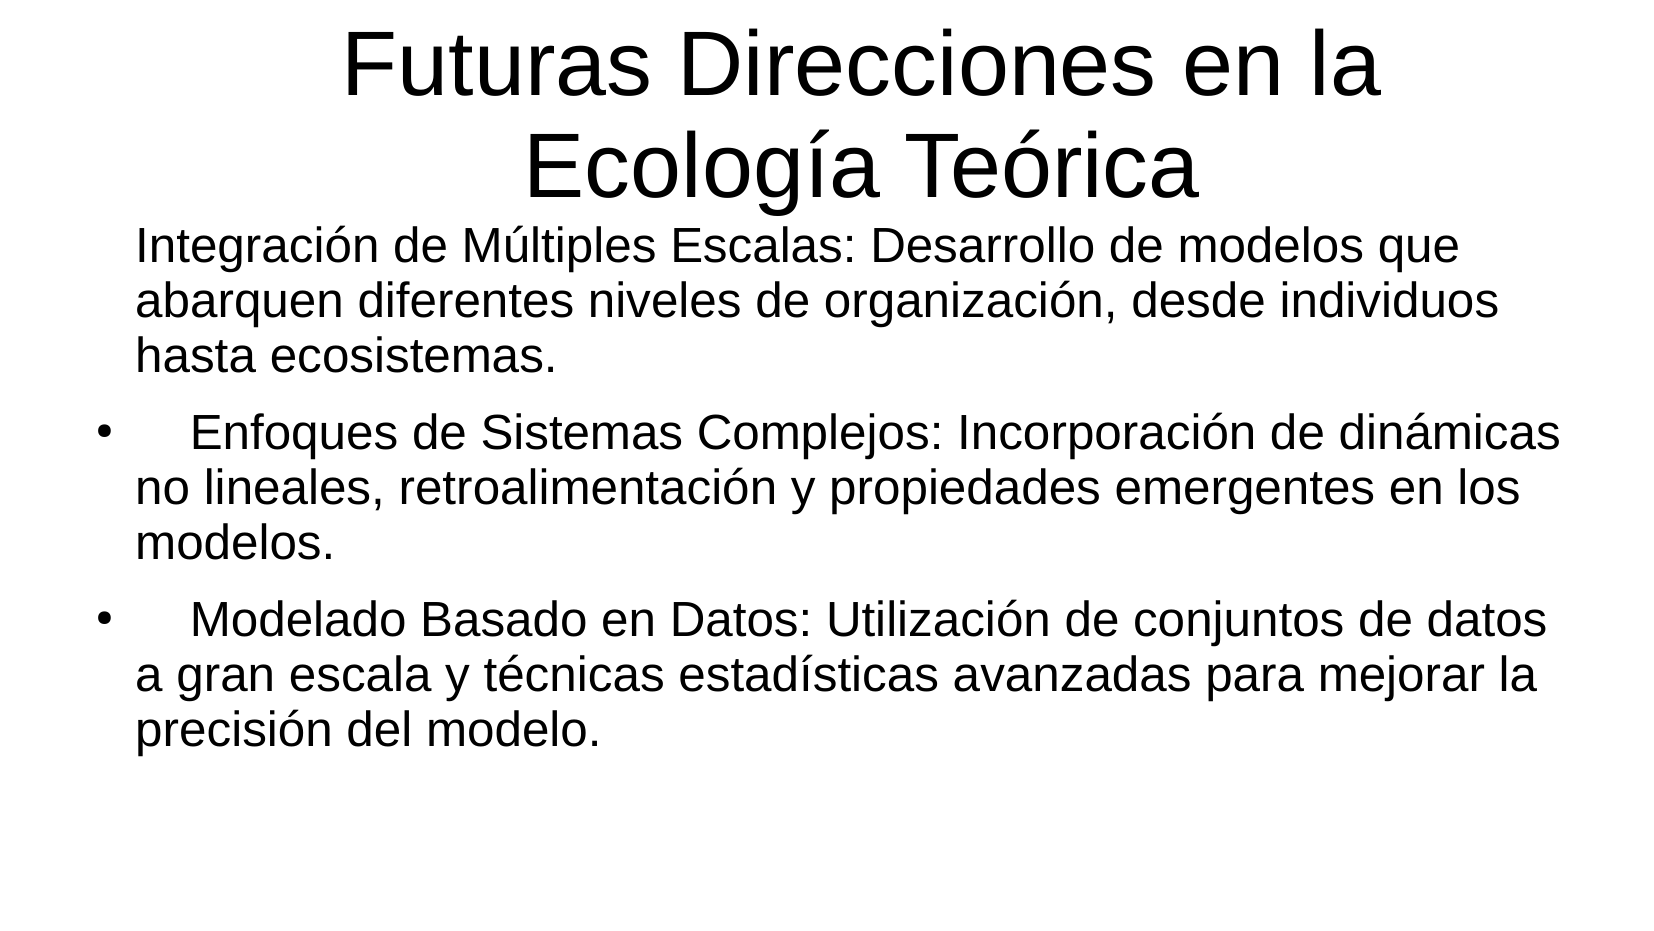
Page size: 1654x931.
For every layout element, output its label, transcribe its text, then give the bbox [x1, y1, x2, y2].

list Integración de Múltiples Escalas: Desarrollo de modelos que abarquen diferentes niveles de organización, desde individuos hasta ecosistemas. Enfoques de Sistemas Complejos: Incorporación de dinámicas no lineales, retroalimentación y propiedades emergentes en los modelos. Modelado Basado en Datos: Utilización de conjuntos de datos a gran escala y técnicas estadísticas avanzadas para mejorar la precisión del modelo. [82, 217, 1571, 758]
title Futuras Direcciones en la Ecología Teórica [82, 12, 1571, 217]
